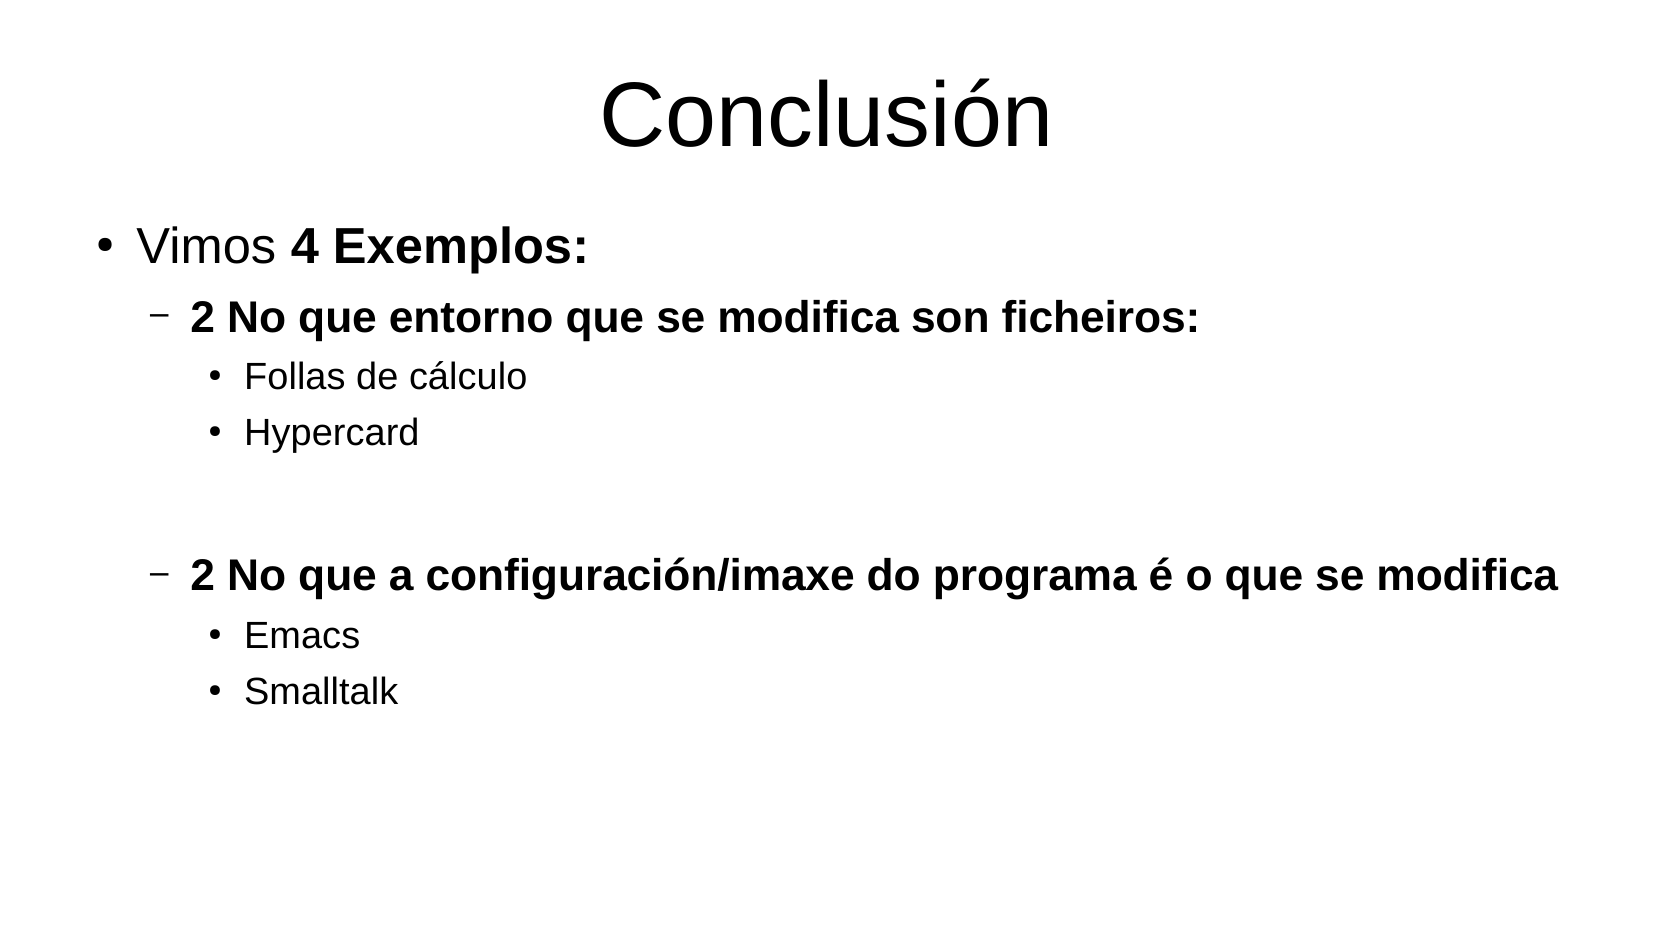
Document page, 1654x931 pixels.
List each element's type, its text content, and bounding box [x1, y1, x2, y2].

list Vimos 4 Exemplos: 2 No que entorno que se modifica son ficheiros: Follas de cálculo Hypercard 2 No que a configuración/imaxe do programa é o que se modifica Emacs Smalltalk [82, 217, 1571, 758]
title Conclusión [82, 37, 1571, 193]
